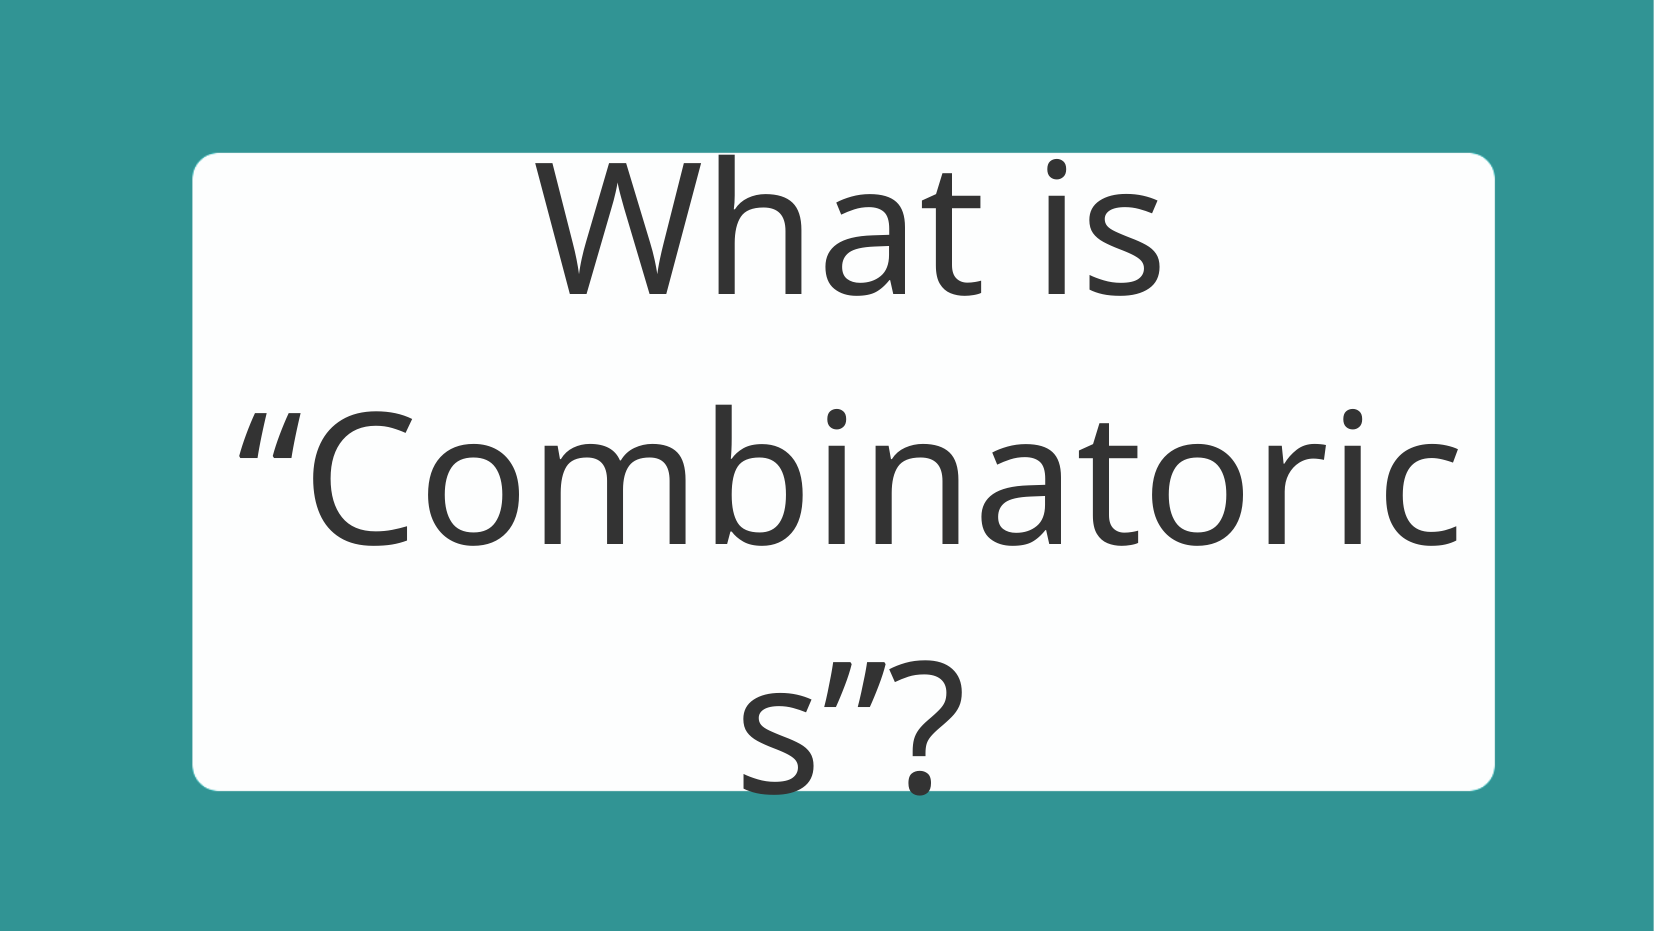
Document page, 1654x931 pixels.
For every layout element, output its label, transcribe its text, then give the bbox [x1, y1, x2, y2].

picture [0, 0, 1654, 931]
title What is “Combinatorics”? [226, 172, 1477, 773]
